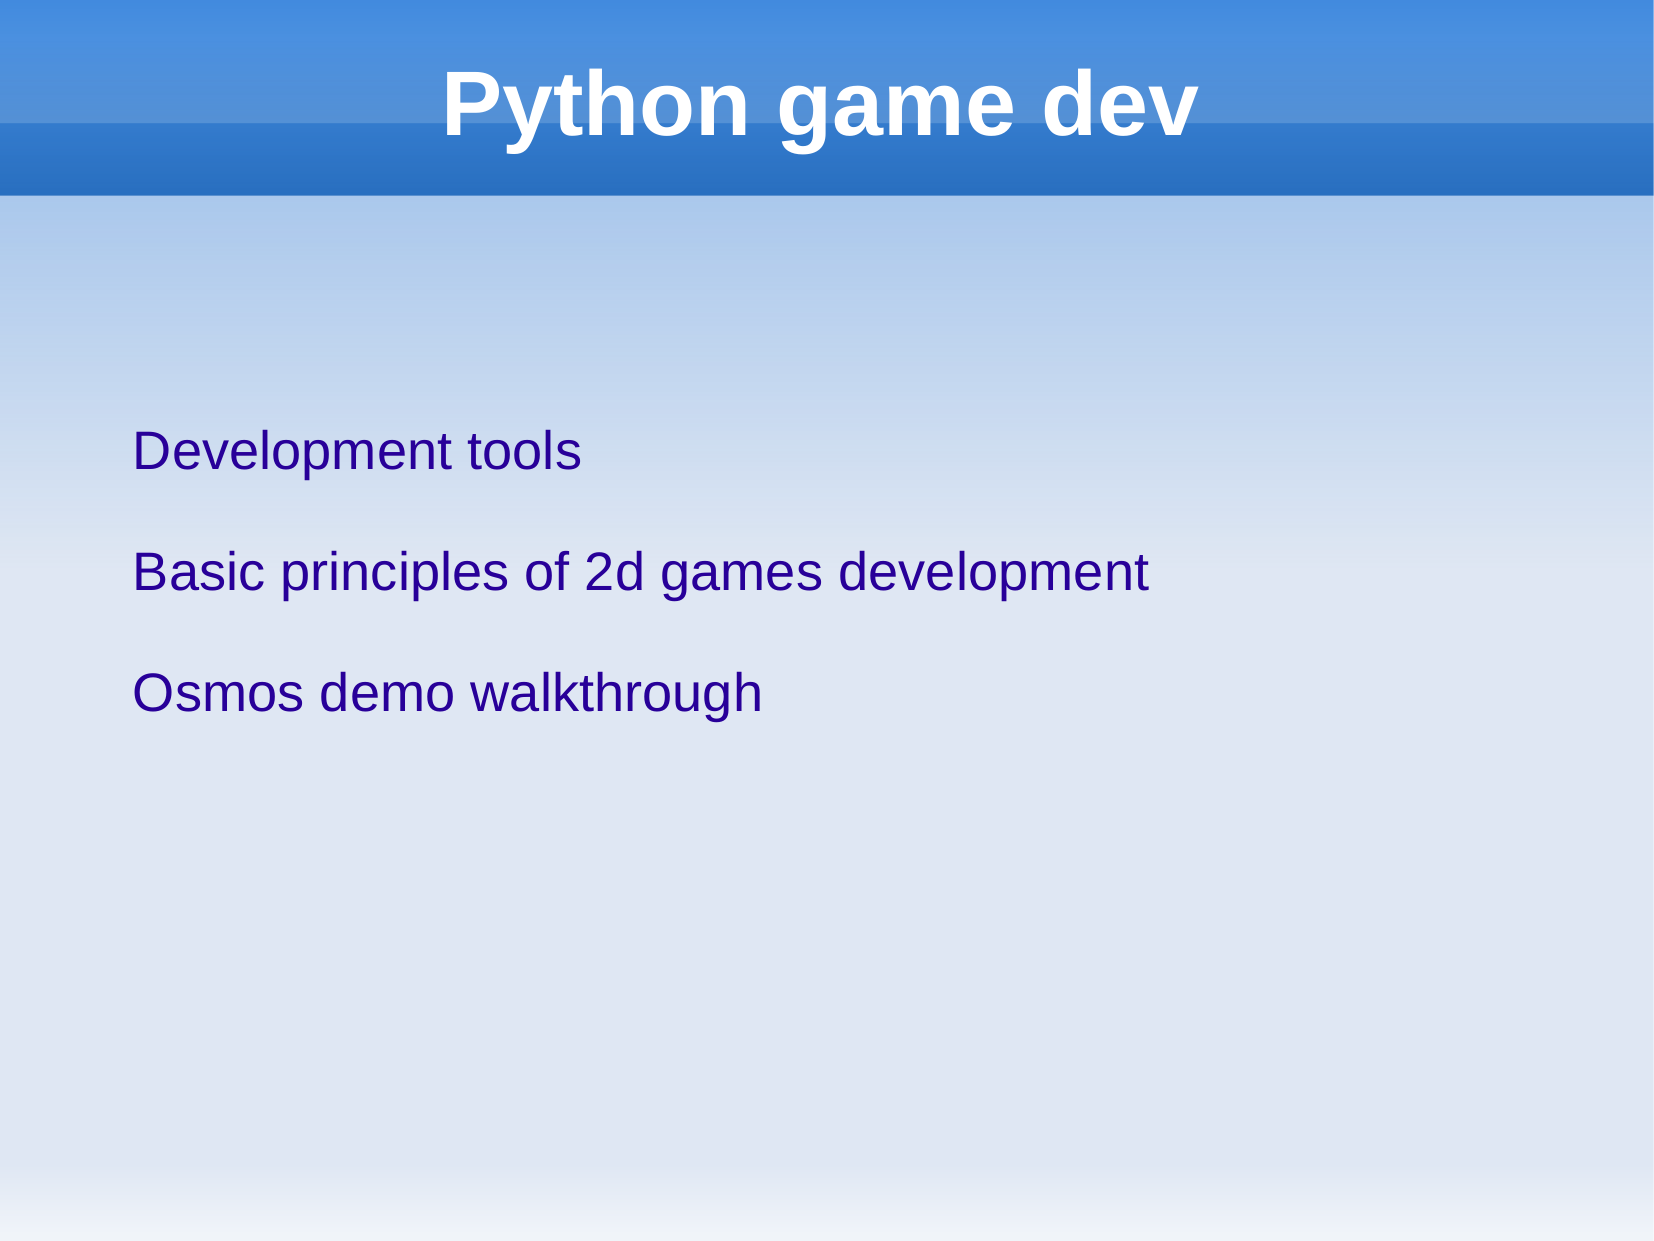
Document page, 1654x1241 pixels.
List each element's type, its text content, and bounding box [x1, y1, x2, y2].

text_box Development tools Basic principles of 2d games development Osmos demo walkthrough [118, 413, 1166, 731]
list [82, 290, 1571, 1109]
picture [0, 0, 1654, 1241]
title Python game dev [76, 0, 1565, 208]
